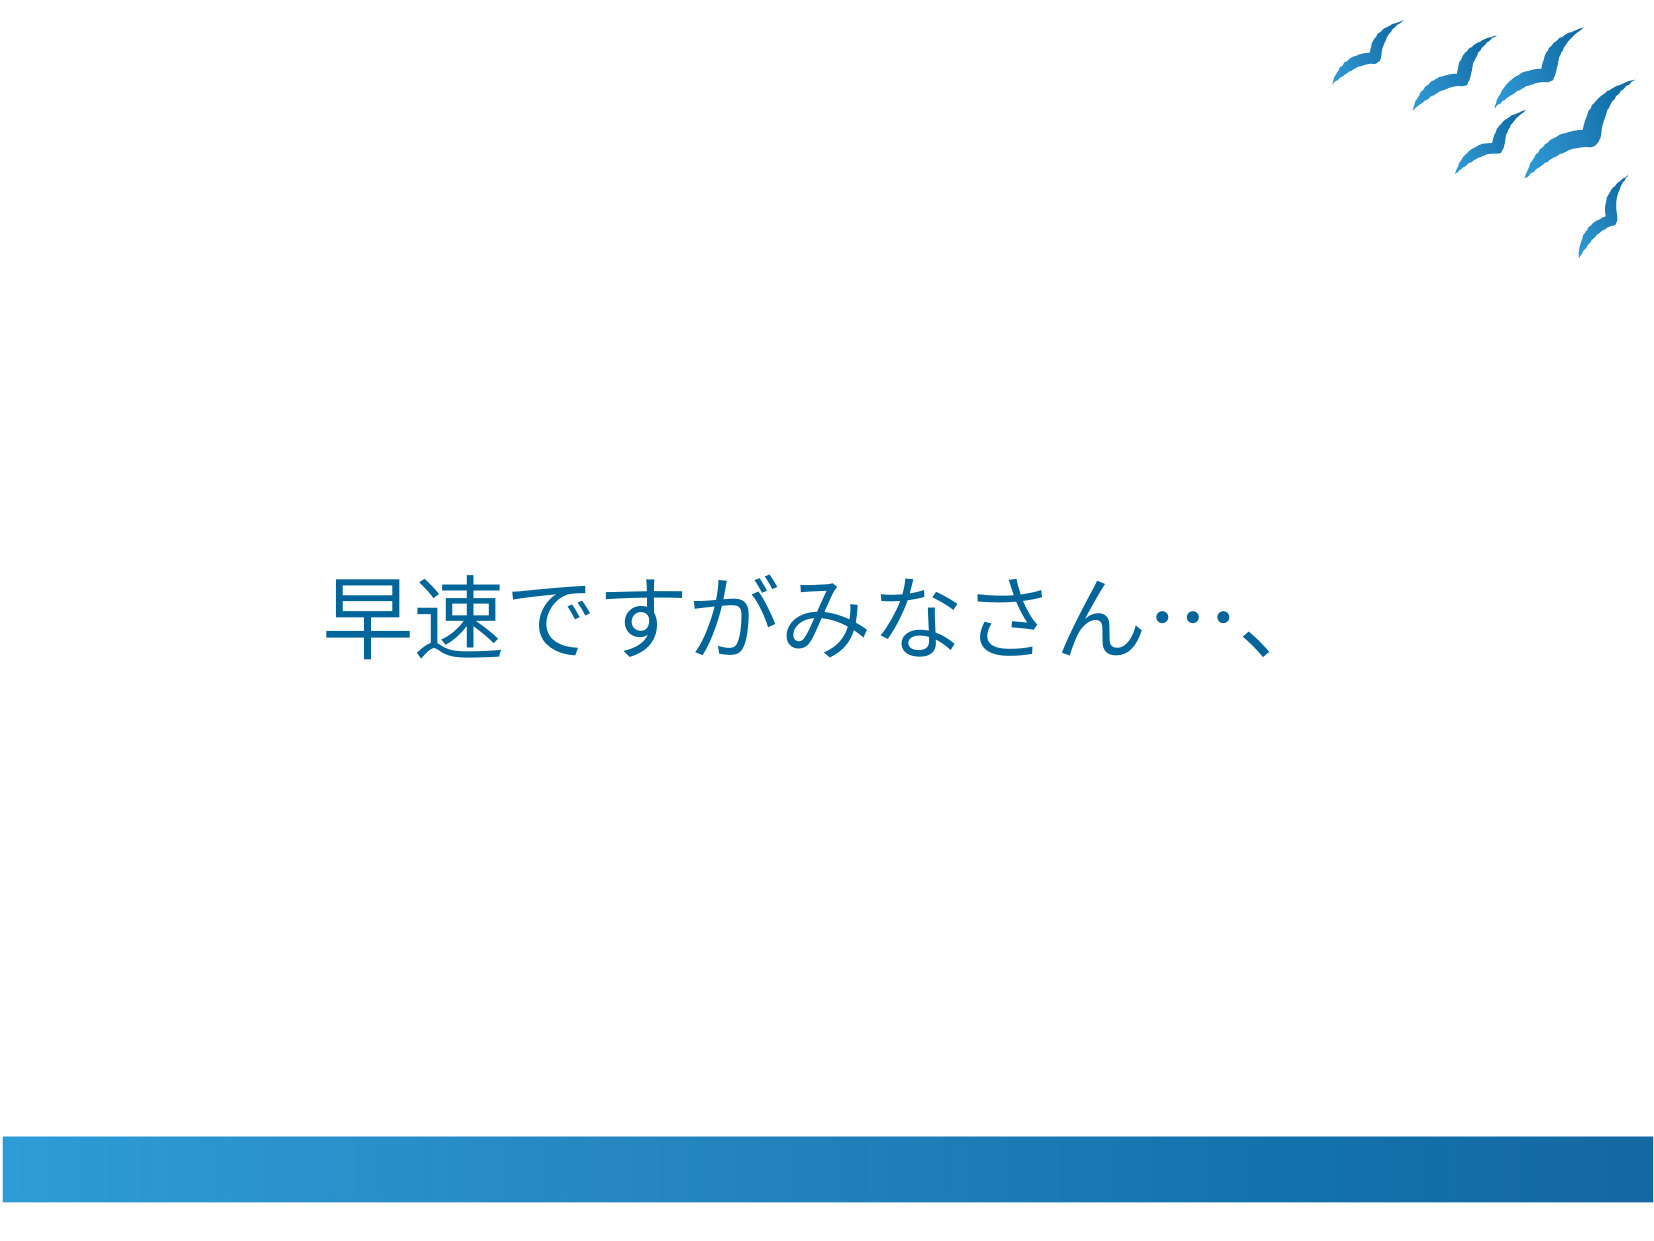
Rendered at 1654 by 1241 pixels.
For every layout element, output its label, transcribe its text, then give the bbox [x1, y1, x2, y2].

picture [0, 0, 1654, 1241]
title 早速ですがみなさん…、 [147, 546, 1506, 680]
